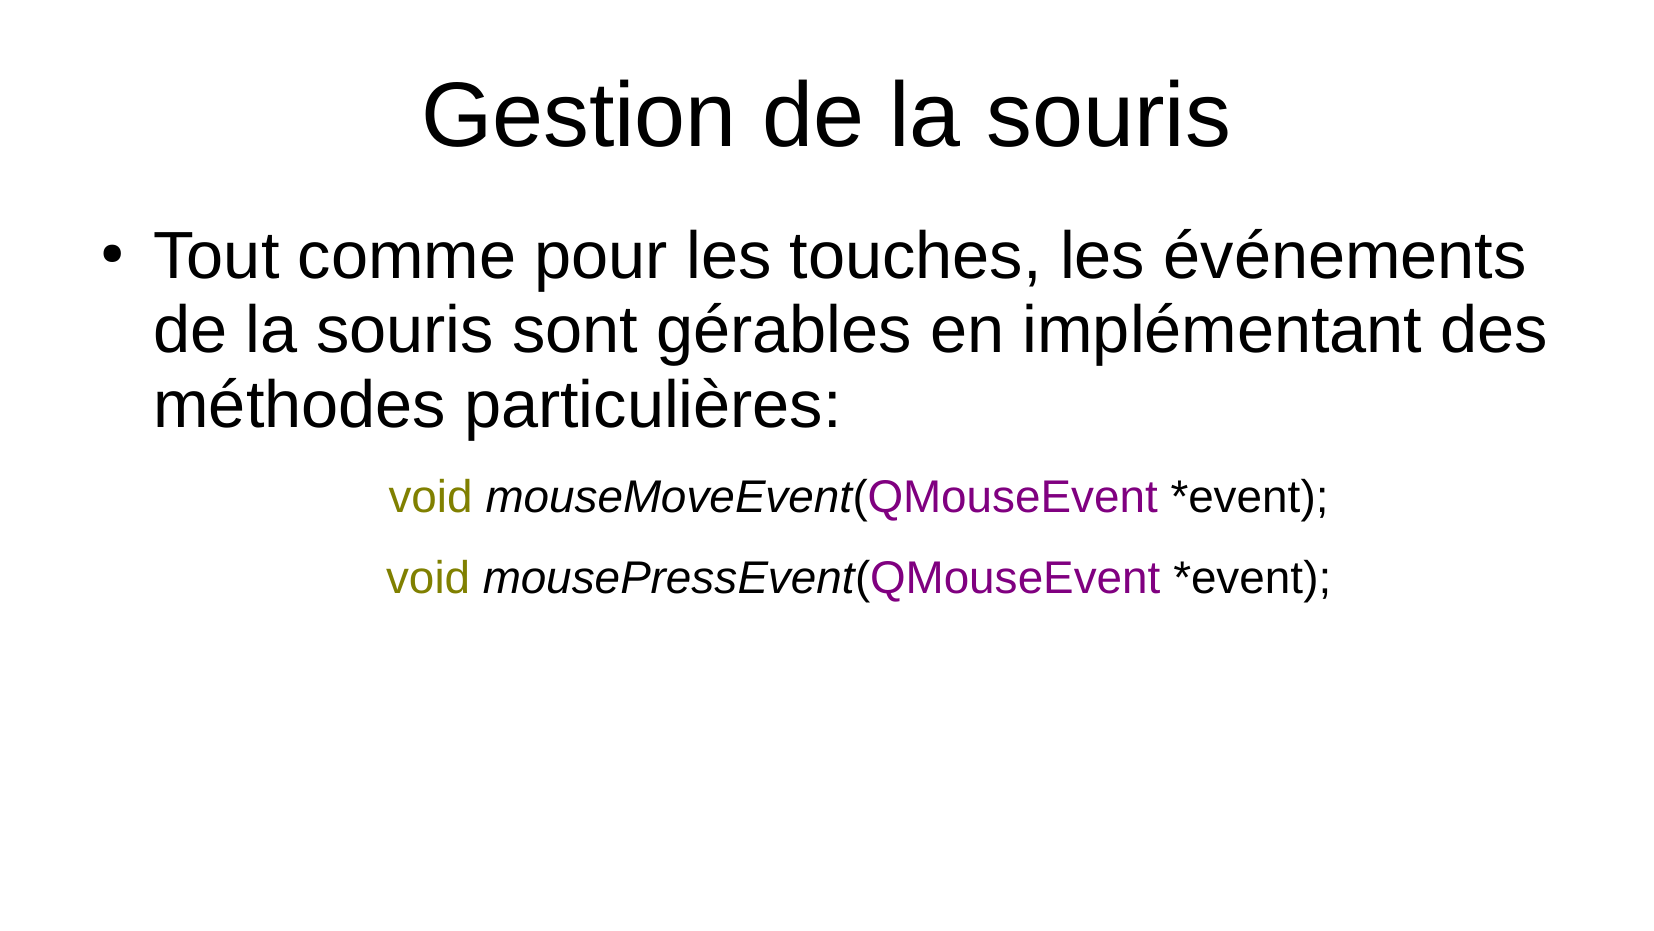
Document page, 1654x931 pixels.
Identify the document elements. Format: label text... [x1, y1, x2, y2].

title Gestion de la souris [82, 37, 1571, 193]
list Tout comme pour les touches, les événements de la souris sont gérables en implémentant des méthodes particulières: void mouseMoveEvent(QMouseEvent *event); void mousePressEvent(QMouseEvent *event); [82, 217, 1571, 758]
